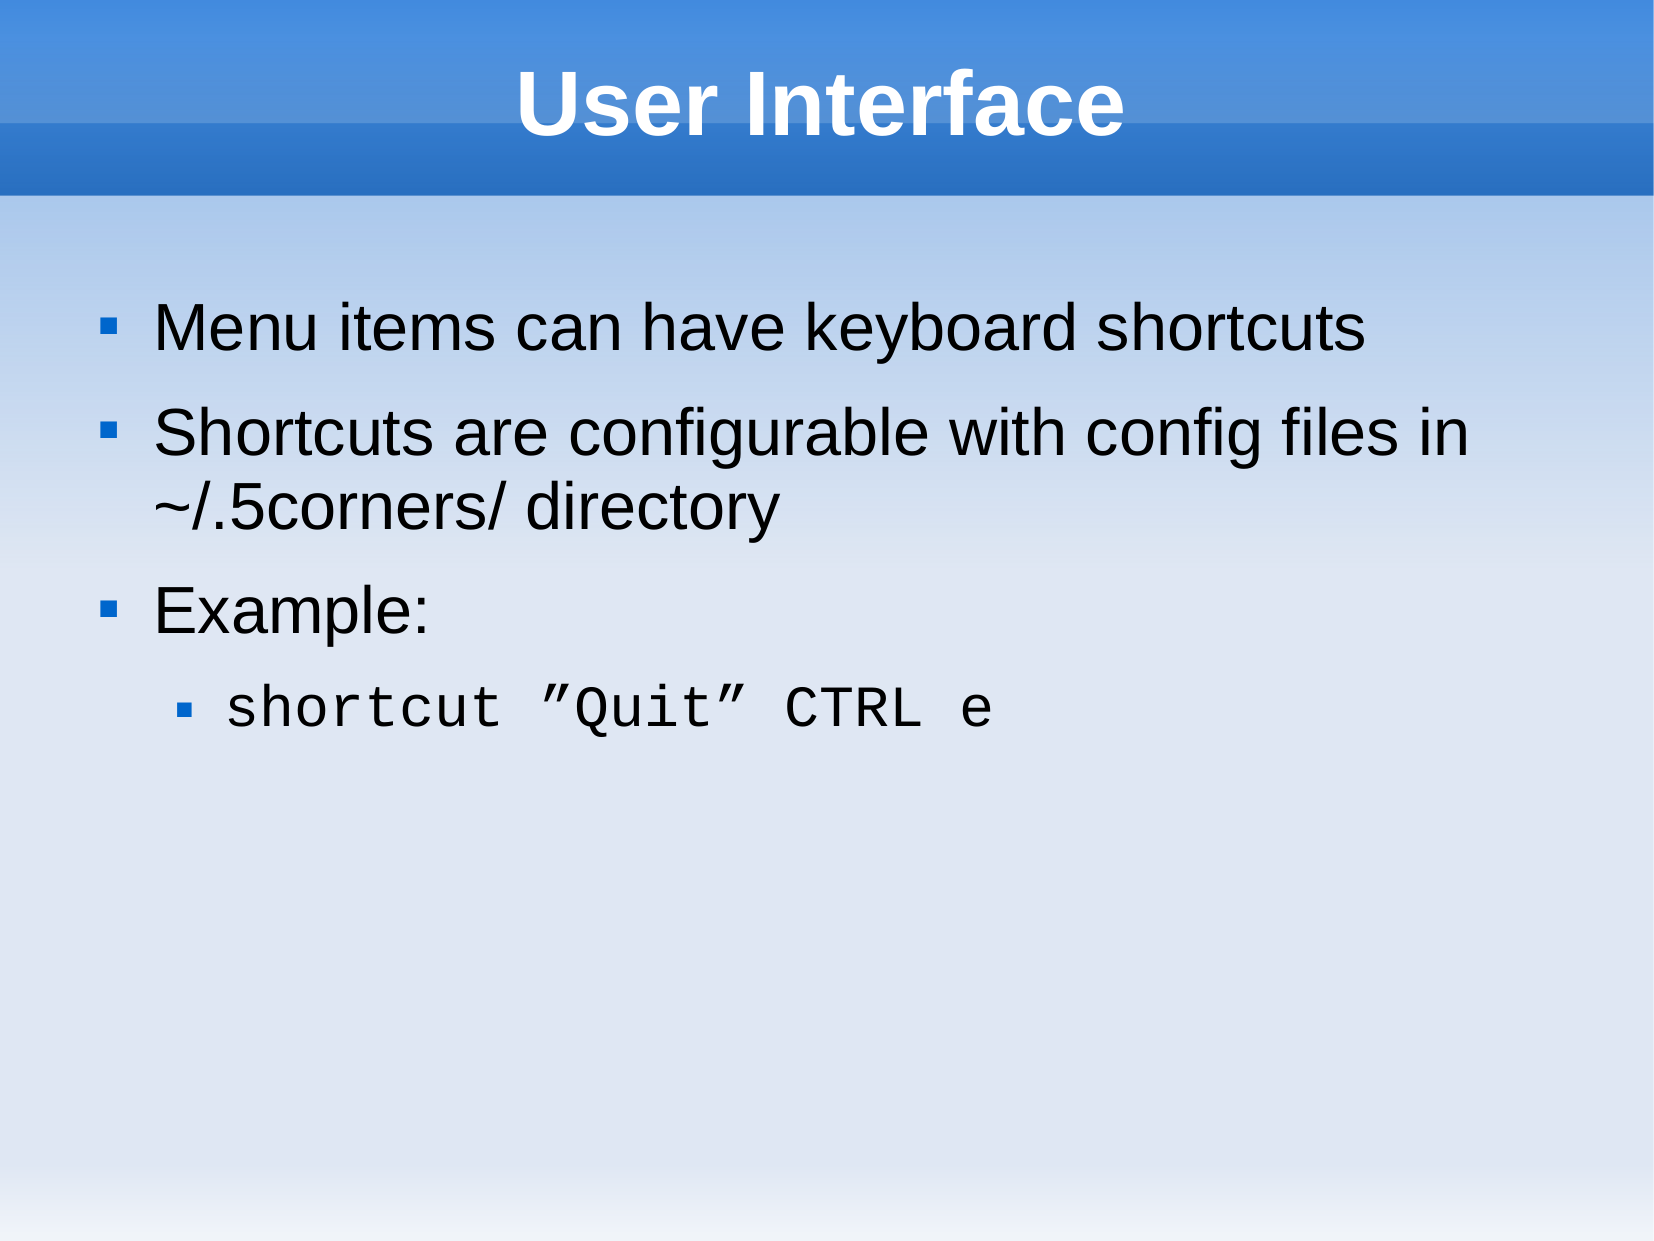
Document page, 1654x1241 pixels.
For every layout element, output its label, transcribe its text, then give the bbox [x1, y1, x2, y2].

picture [0, 0, 1654, 1241]
list Menu items can have keyboard shortcuts Shortcuts are configurable with config files in ~/.5corners/ directory Example: shortcut ”Quit” CTRL e [82, 290, 1571, 1094]
title User Interface [76, 7, 1565, 200]
